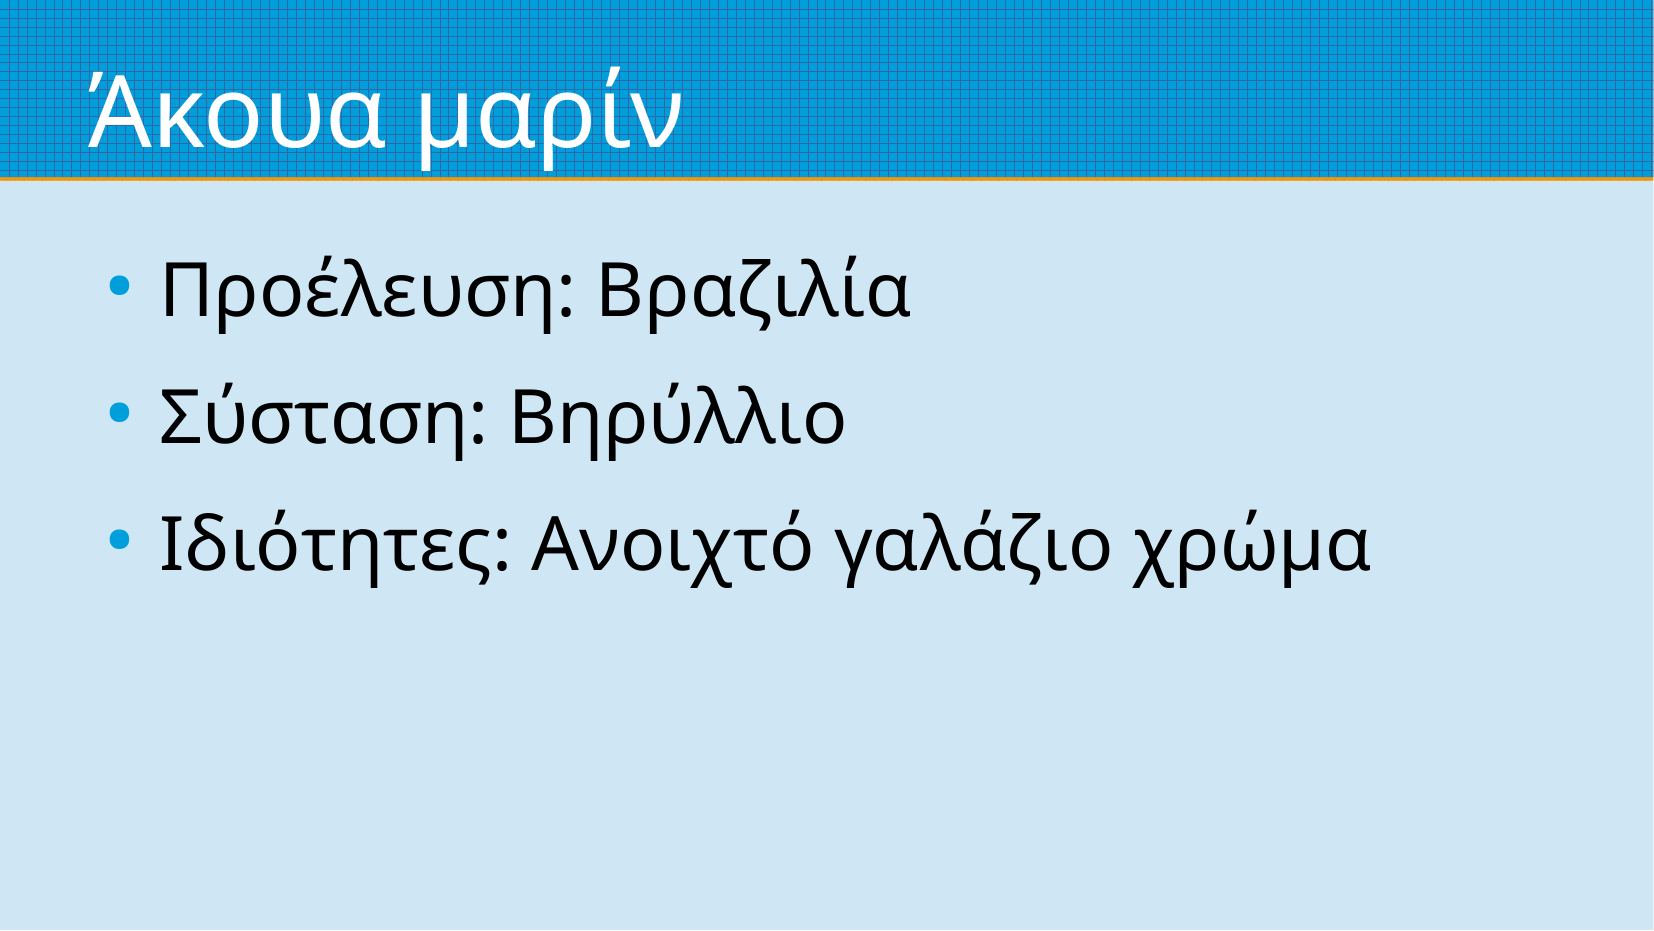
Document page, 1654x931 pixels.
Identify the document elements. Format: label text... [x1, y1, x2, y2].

title Άκουα μαρίν [88, 14, 1565, 178]
list Προέλευση: Βραζιλία Σύσταση: Βηρύλλιο Ιδιότητες: Ανοιχτό γαλάζιο χρώμα [88, 236, 1565, 813]
